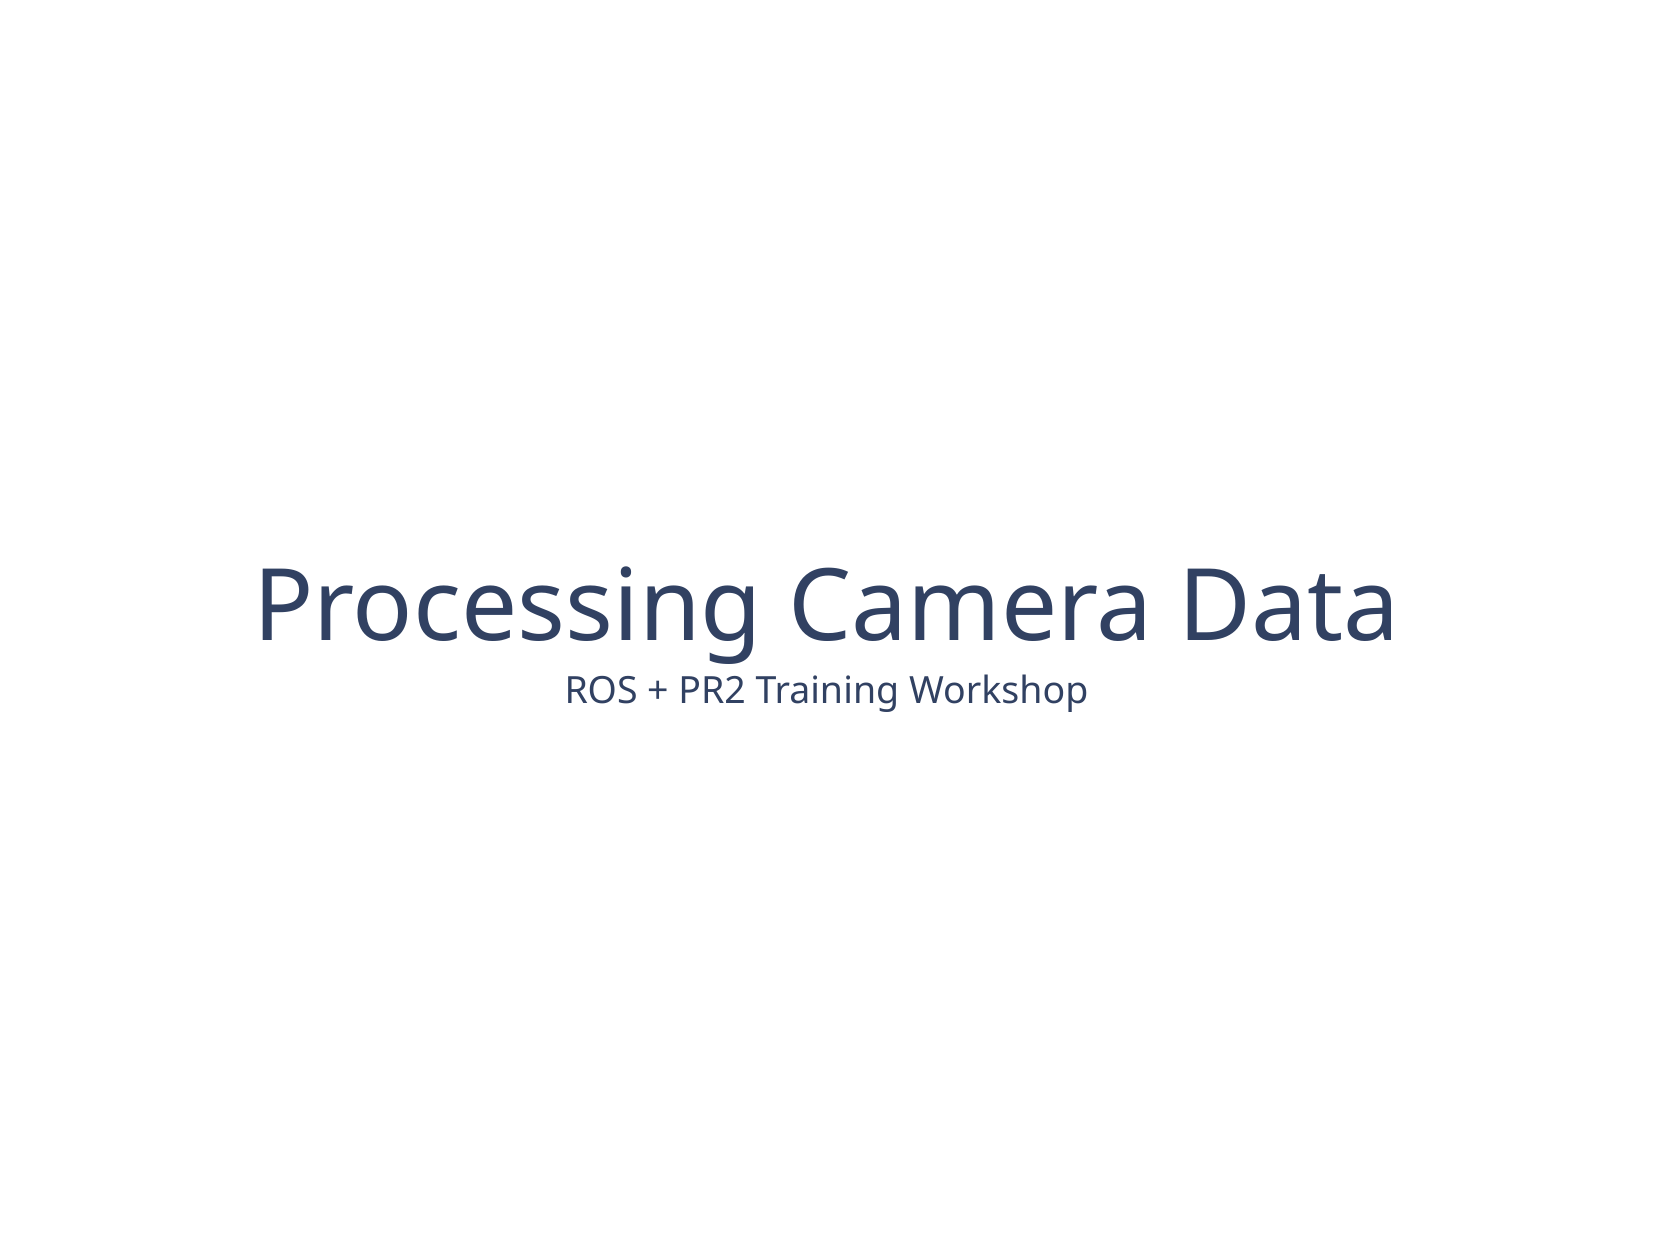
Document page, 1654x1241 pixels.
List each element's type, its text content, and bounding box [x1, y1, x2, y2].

text_box ROS + PR2 Training Workshop [0, 656, 1654, 715]
text_box Processing Camera Data [0, 526, 1654, 656]
